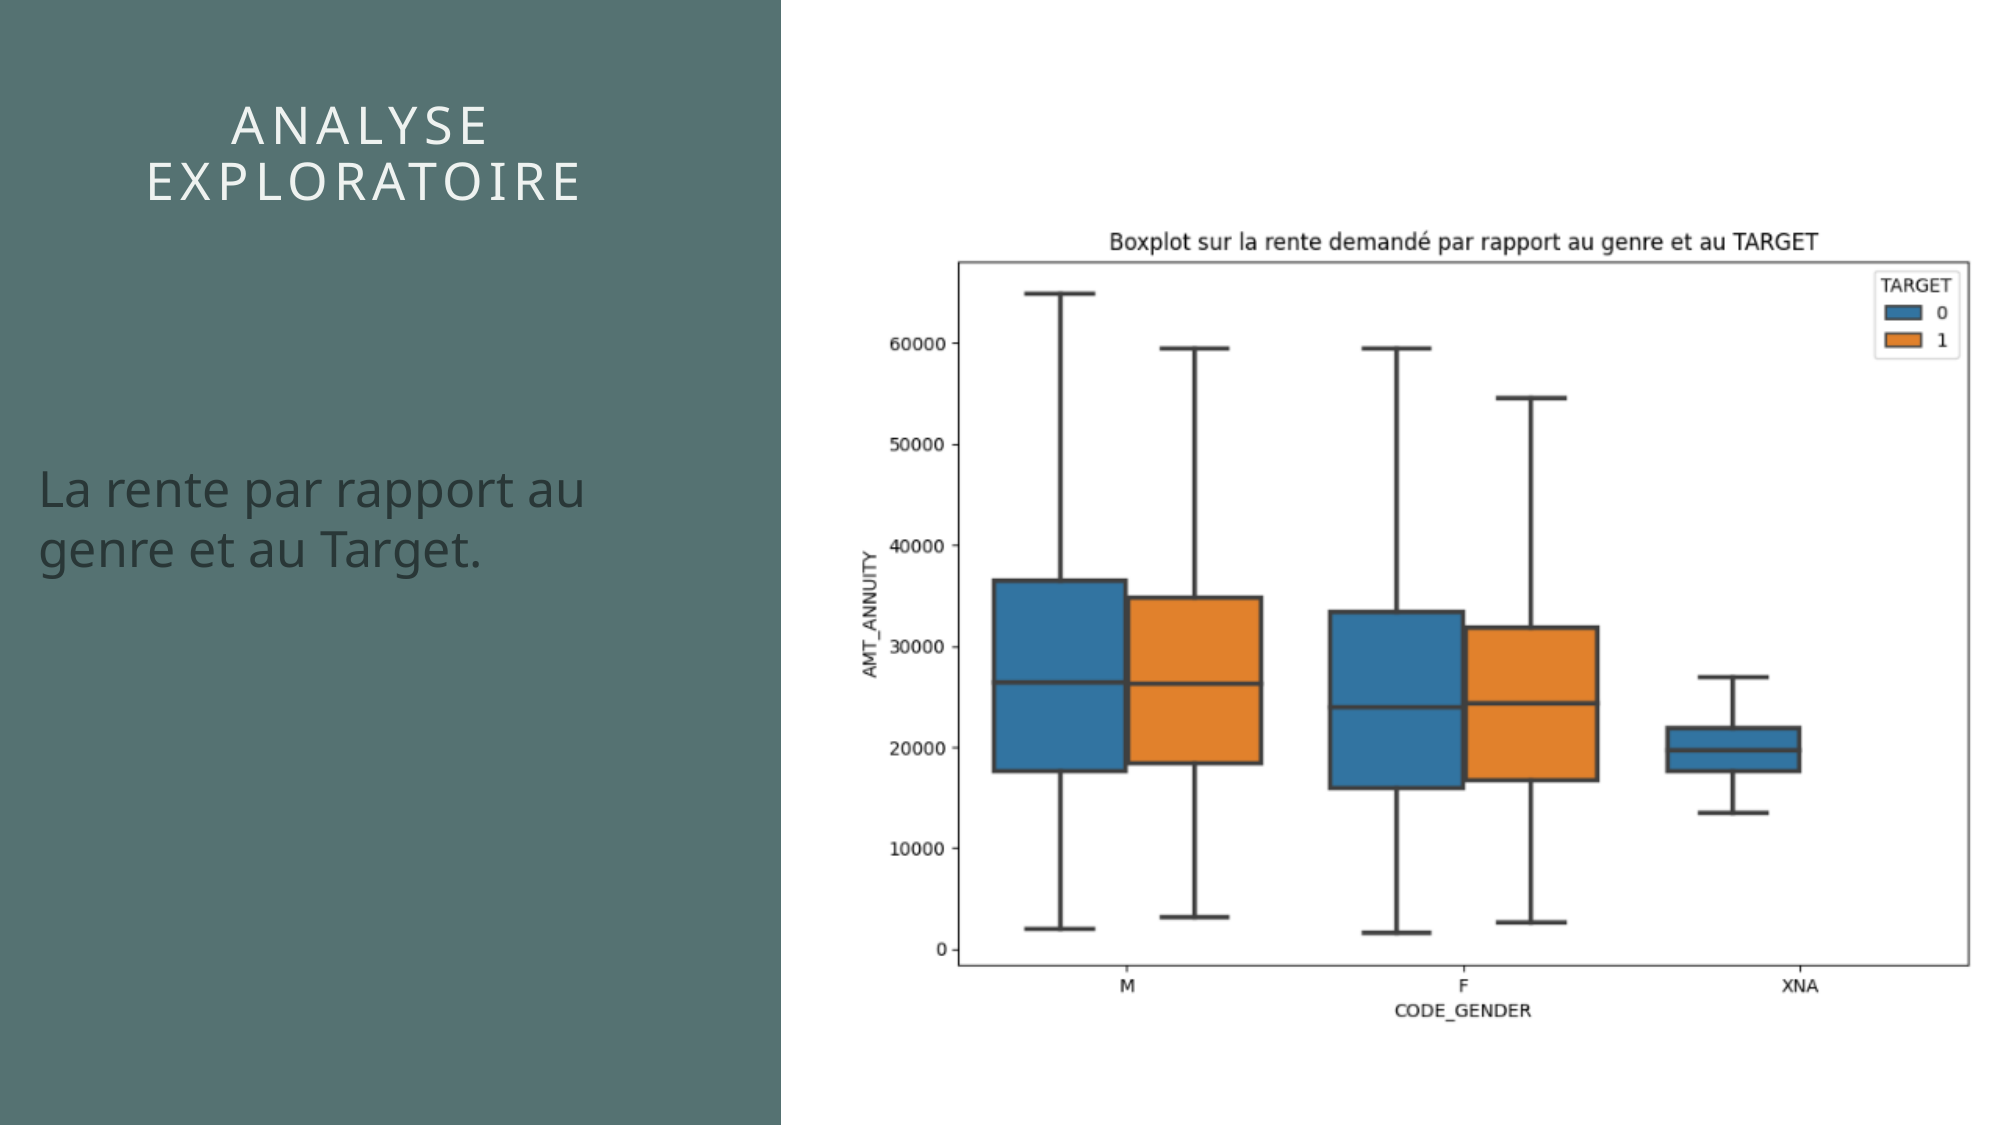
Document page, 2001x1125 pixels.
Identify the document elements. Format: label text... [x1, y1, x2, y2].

text_box La rente par rapport au genre et au Target. [23, 449, 704, 587]
title Analyse exploratoire [112, 25, 615, 220]
picture [844, 219, 1986, 1028]
text_box [0, 0, 2000, 1125]
